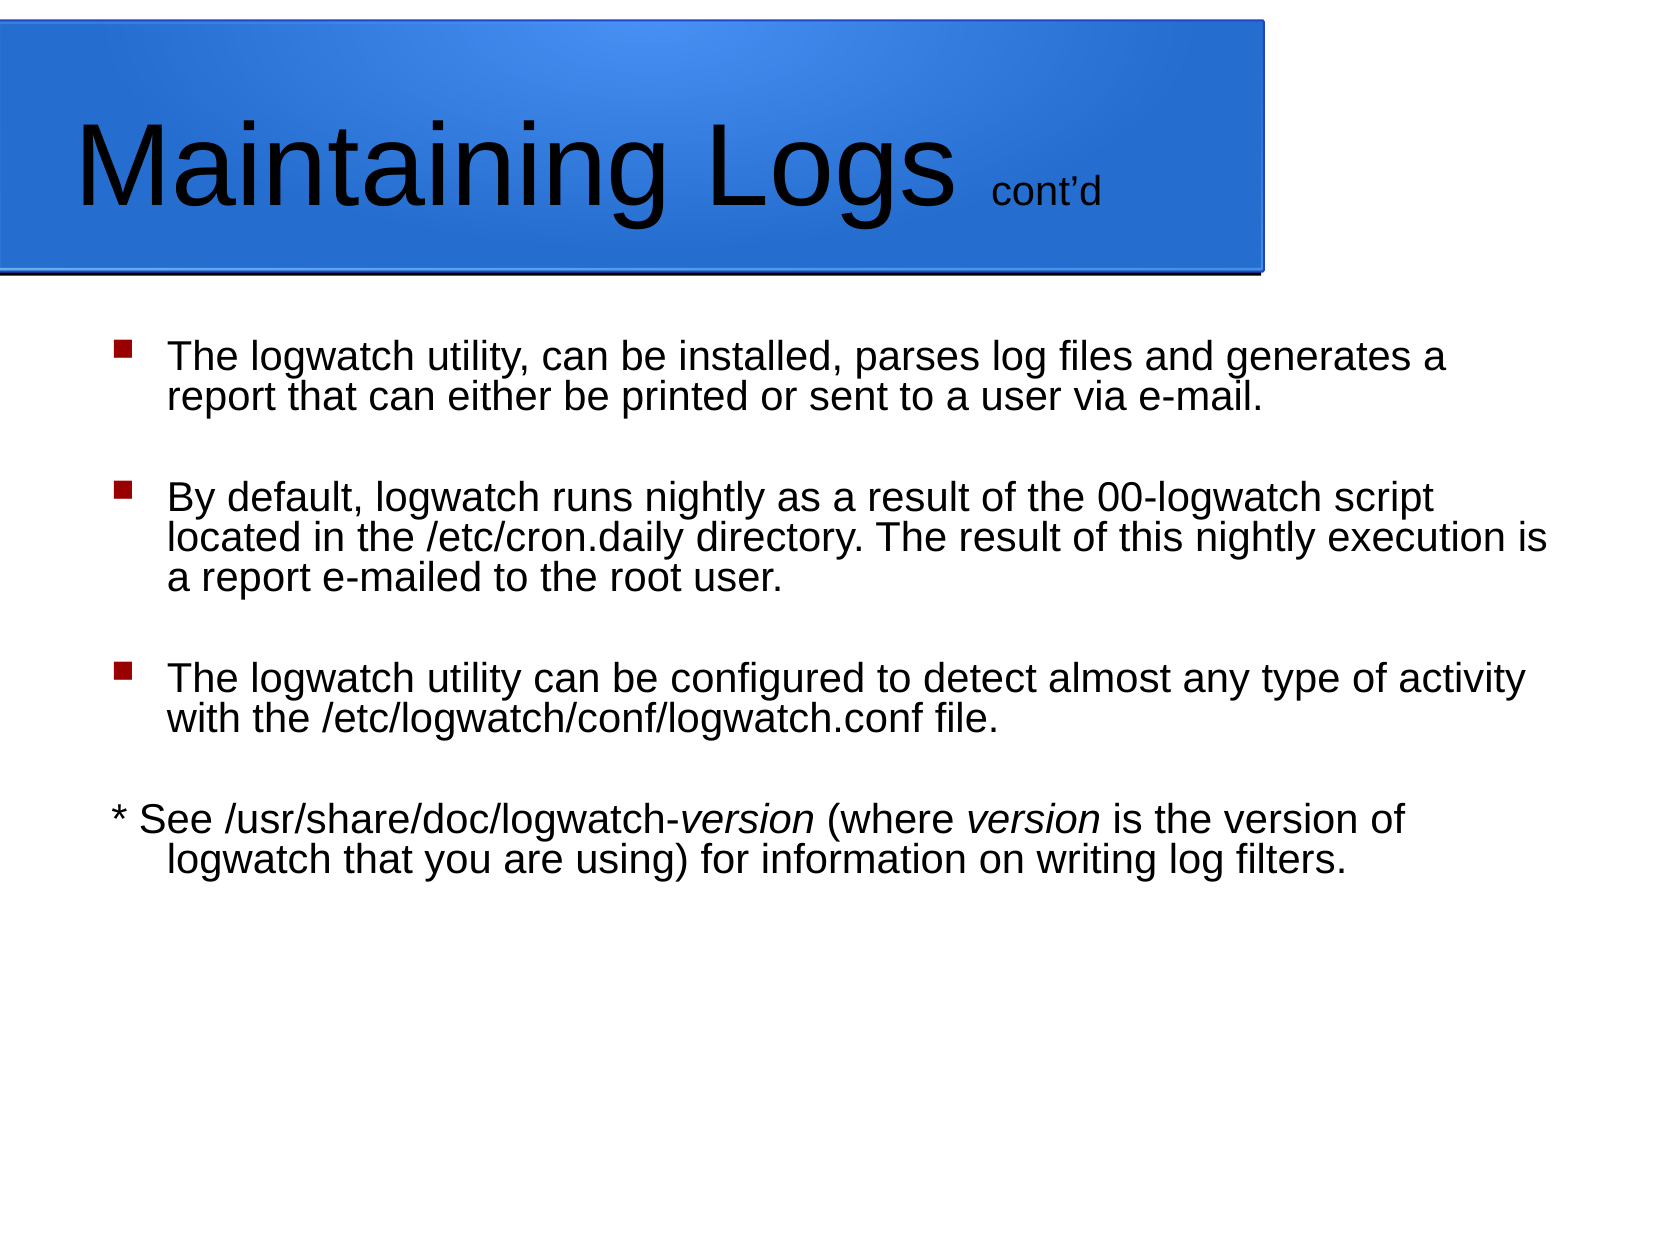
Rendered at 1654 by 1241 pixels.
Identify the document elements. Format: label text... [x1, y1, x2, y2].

title Maintaining Logs cont’d [60, 30, 1535, 237]
list The logwatch utility, can be installed, parses log files and generates a report that can either be printed or sent to a user via e-mail. By default, logwatch runs nightly as a result of the 00-logwatch script located in the /etc/cron.daily directory. The result of this nightly execution is a report e-mailed to the root user. The logwatch utility can be configured to detect almost any type of activity with the /etc/logwatch/conf/logwatch.conf file. * See /usr/share/doc/logwatch-version (where version is the version of logwatch that you are using) for information on writing log filters. [96, 330, 1571, 1128]
